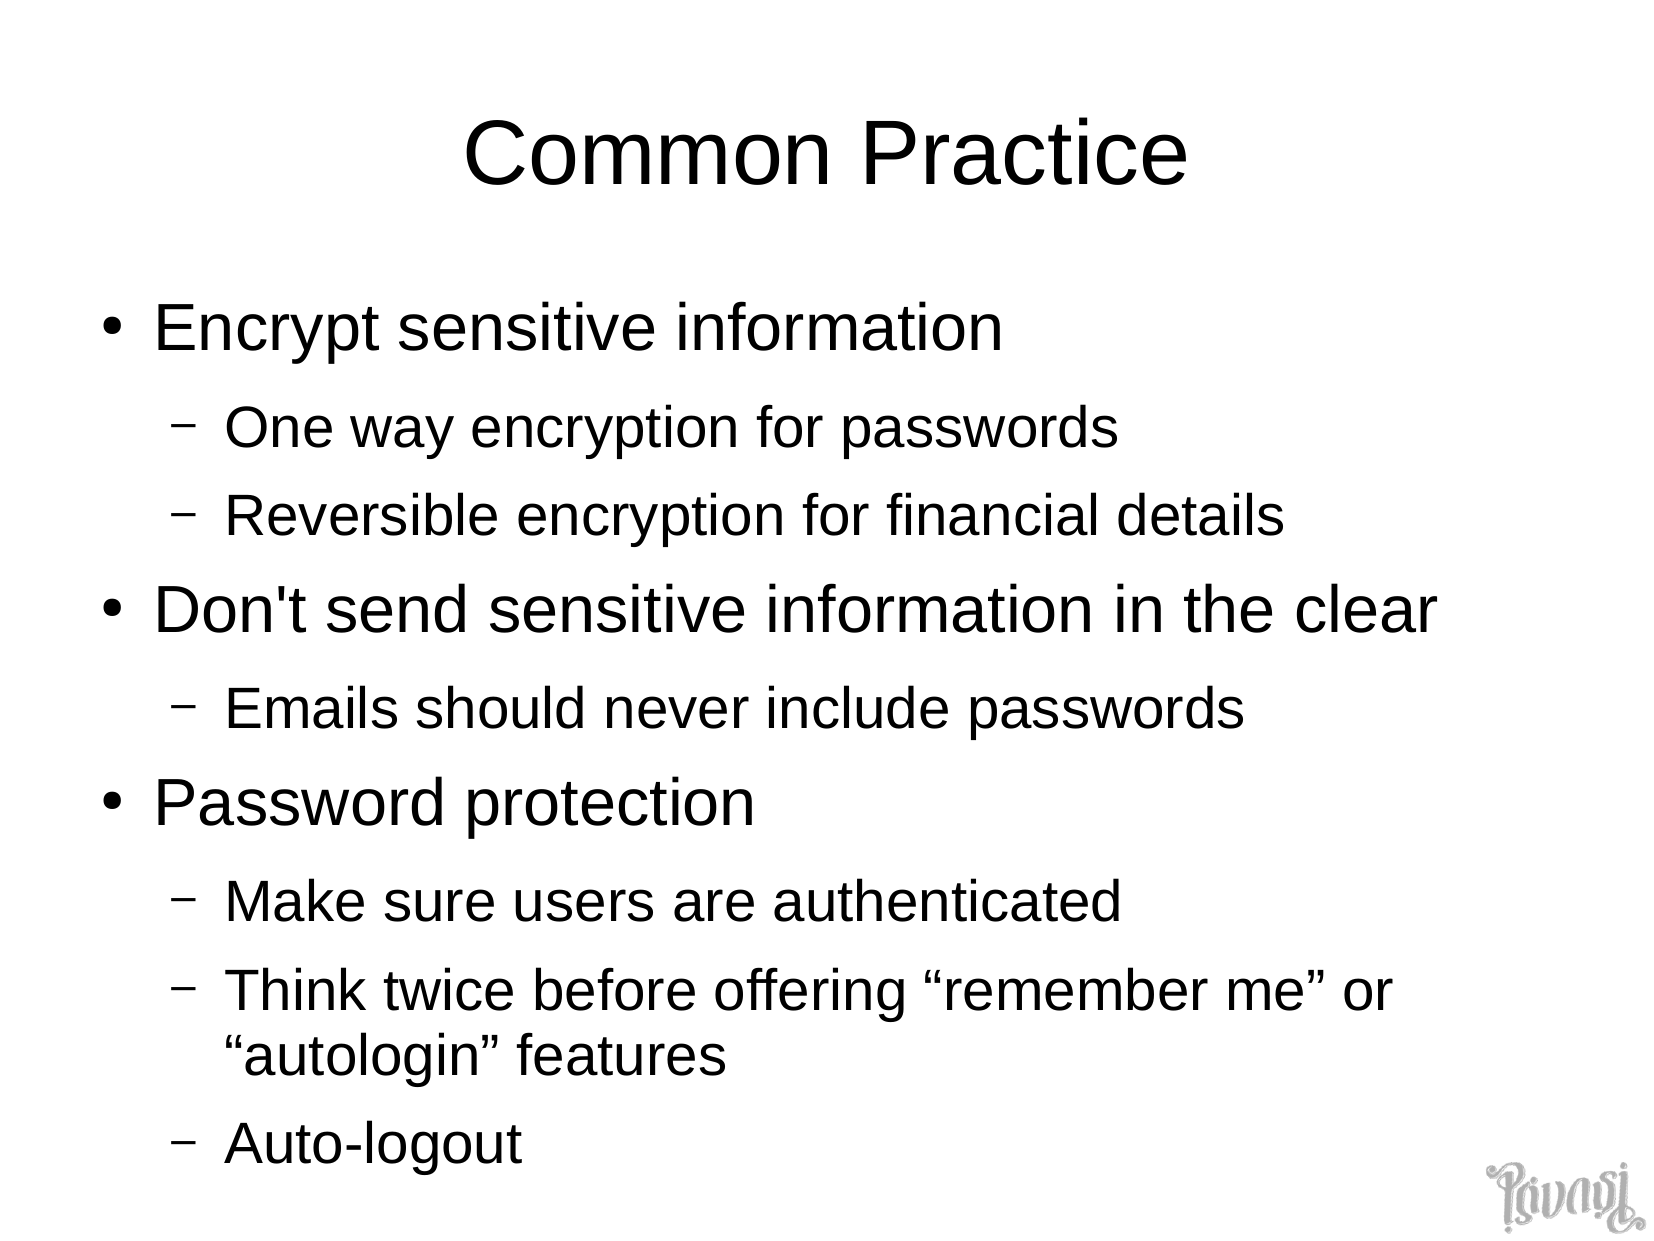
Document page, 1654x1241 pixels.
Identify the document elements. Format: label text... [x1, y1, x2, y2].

list Encrypt sensitive information One way encryption for passwords Reversible encryption for financial details Don't send sensitive information in the clear Emails should never include passwords Password protection Make sure users are authenticated Think twice before offering “remember me” or “autologin” features Auto-logout [82, 290, 1538, 1205]
title Common Practice [82, 49, 1571, 257]
picture [1484, 1147, 1648, 1241]
